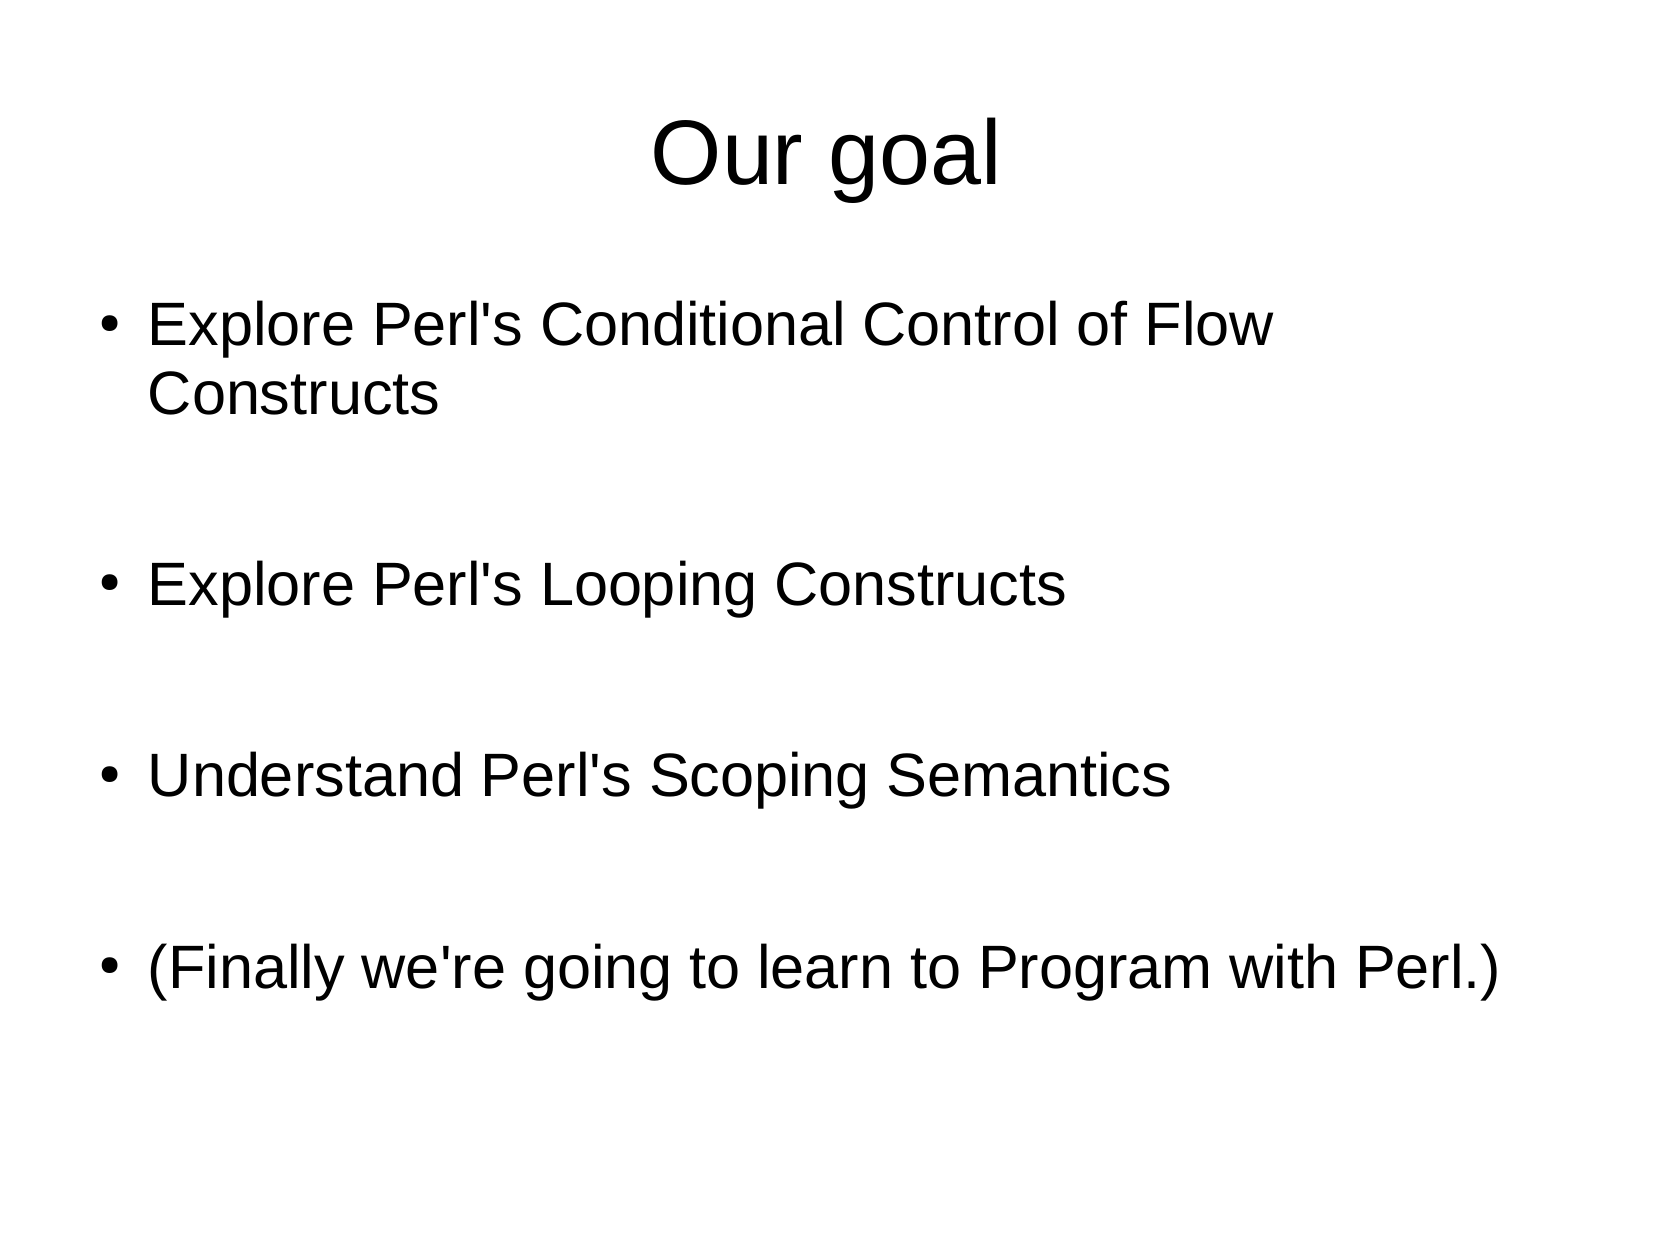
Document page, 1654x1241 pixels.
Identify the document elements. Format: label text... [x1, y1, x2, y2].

title Our goal [82, 49, 1571, 257]
list Explore Perl's Conditional Control of Flow Constructs Explore Perl's Looping Constructs Understand Perl's Scoping Semantics (Finally we're going to learn to Program with Perl.) [82, 290, 1571, 1010]
